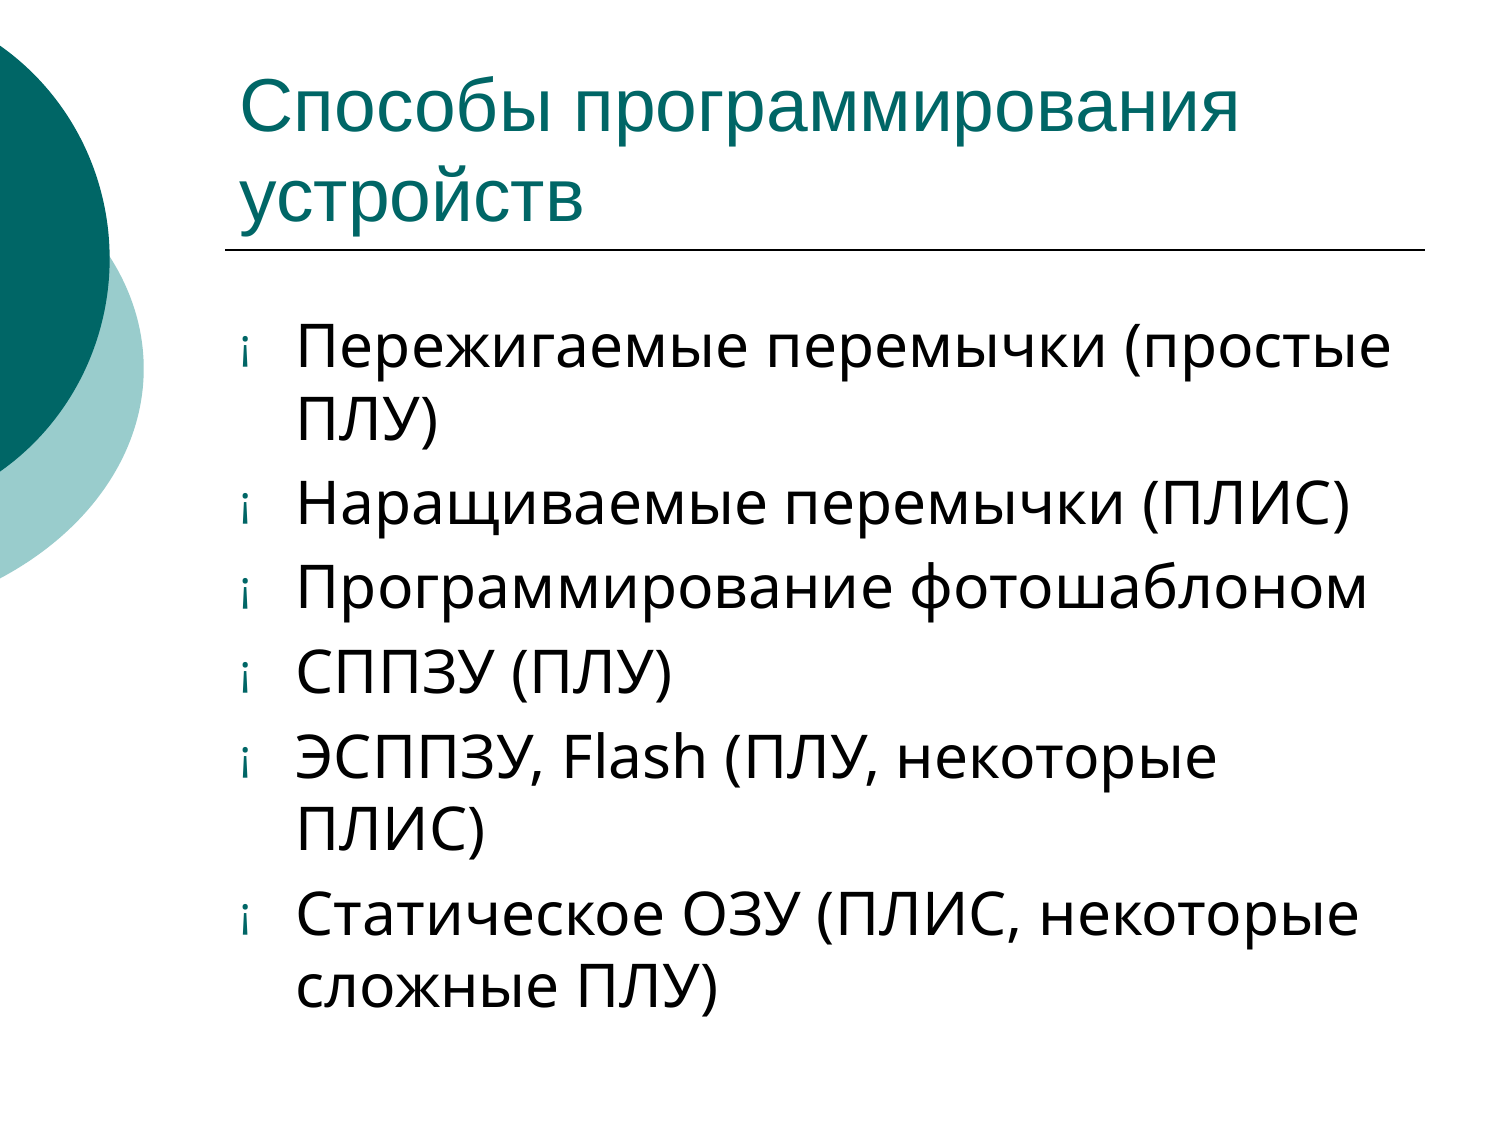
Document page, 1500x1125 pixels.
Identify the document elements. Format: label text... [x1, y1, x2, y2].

title Способы программирования устройств [224, 49, 1425, 237]
list Пережигаемые перемычки (простые ПЛУ) Наращиваемые перемычки (ПЛИС) Программирование фотошаблоном СППЗУ (ПЛУ) ЭСППЗУ, Flash (ПЛУ, некоторые ПЛИС) Статическое ОЗУ (ПЛИС, некоторые сложные ПЛУ) [224, 299, 1425, 1071]
